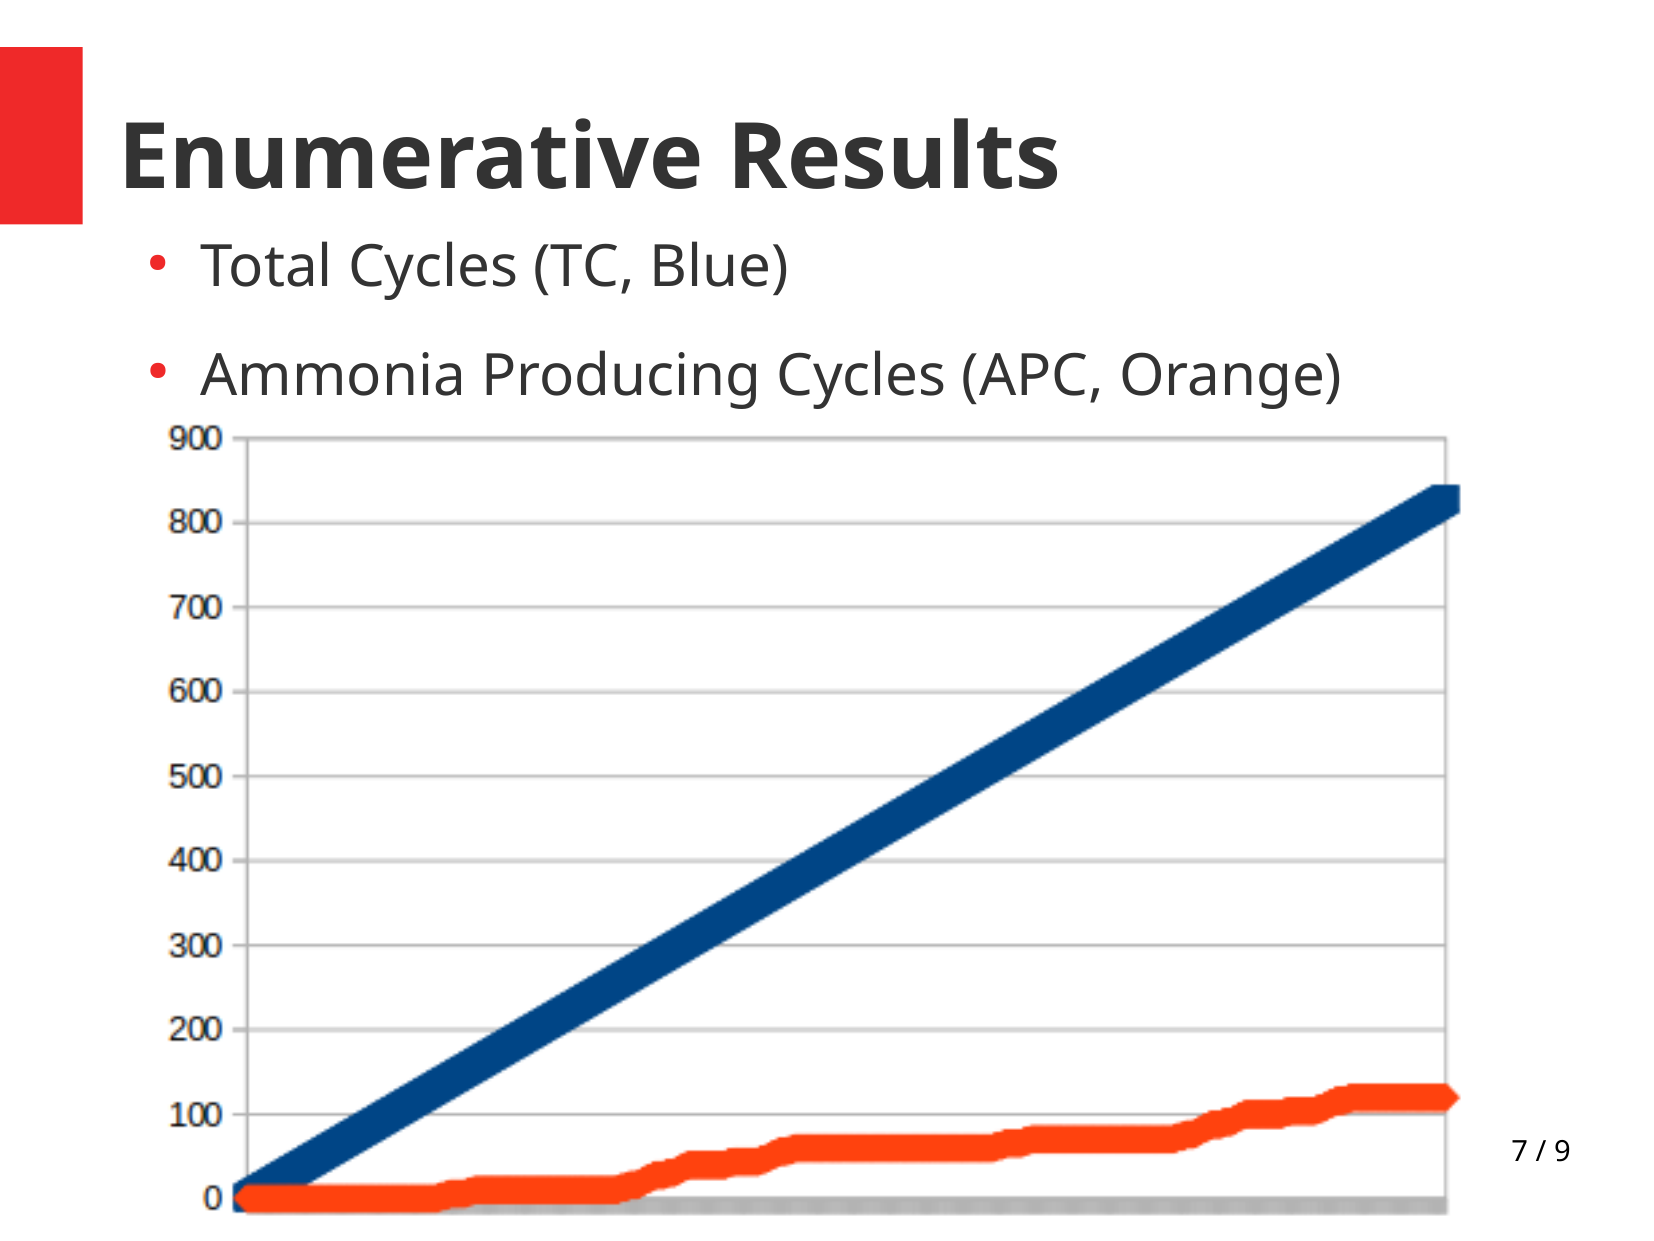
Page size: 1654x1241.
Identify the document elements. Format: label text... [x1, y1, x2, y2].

picture [153, 447, 1477, 1224]
list Total Cycles (TC, Blue) Ammonia Producing Cycles (APC, Orange) [129, 222, 1548, 449]
title Enumerative Results [118, 49, 1571, 257]
